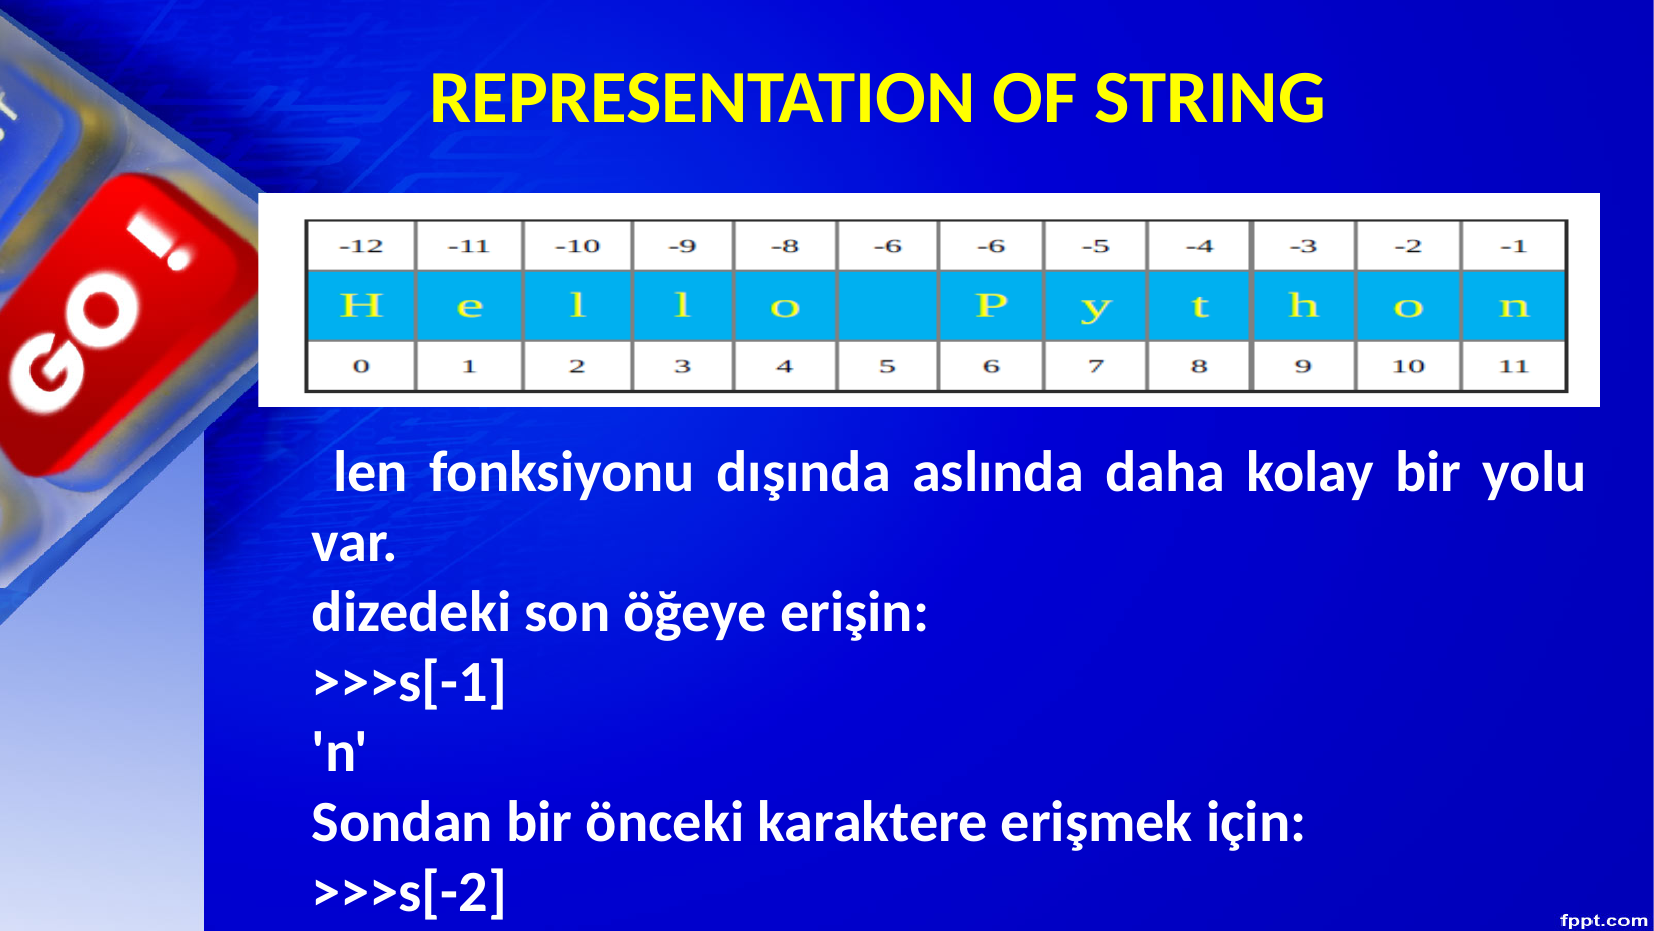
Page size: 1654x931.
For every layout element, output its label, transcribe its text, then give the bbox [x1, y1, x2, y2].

picture [0, 0, 1654, 931]
text_box len fonksiyonu dışında aslında daha kolay bir yolu var. dizedeki son öğeye erişin: >>>s[-1] 'n' Sondan bir önceki karaktere erişmek için: >>>s[-2] 'o' [297, 426, 1602, 931]
title REPRESENTATION OF STRING [129, 38, 1628, 146]
